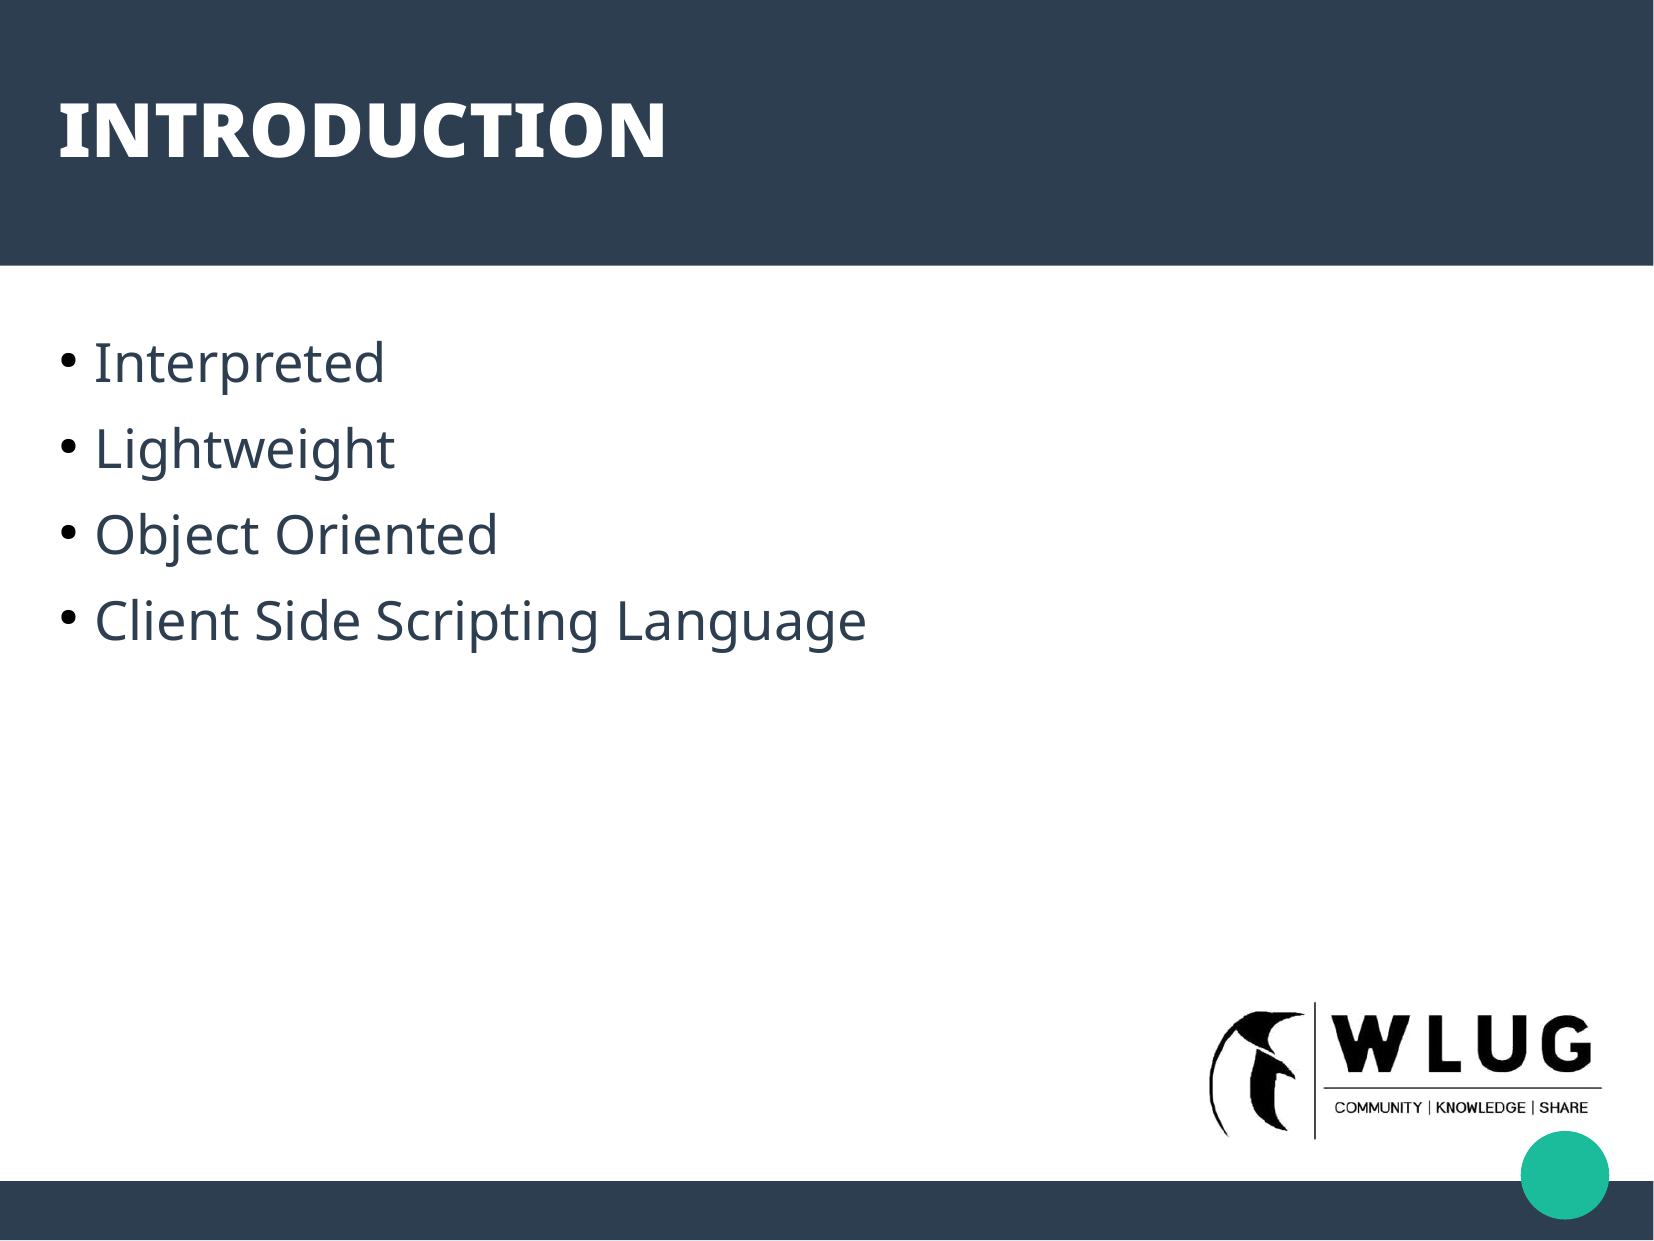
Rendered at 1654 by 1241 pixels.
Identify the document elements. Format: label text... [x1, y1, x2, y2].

picture [1182, 992, 1616, 1146]
title INTRODUCTION [59, 49, 1595, 207]
subtitle Interpreted Lightweight Object Oriented Client Side Scripting Language [59, 324, 1595, 1152]
